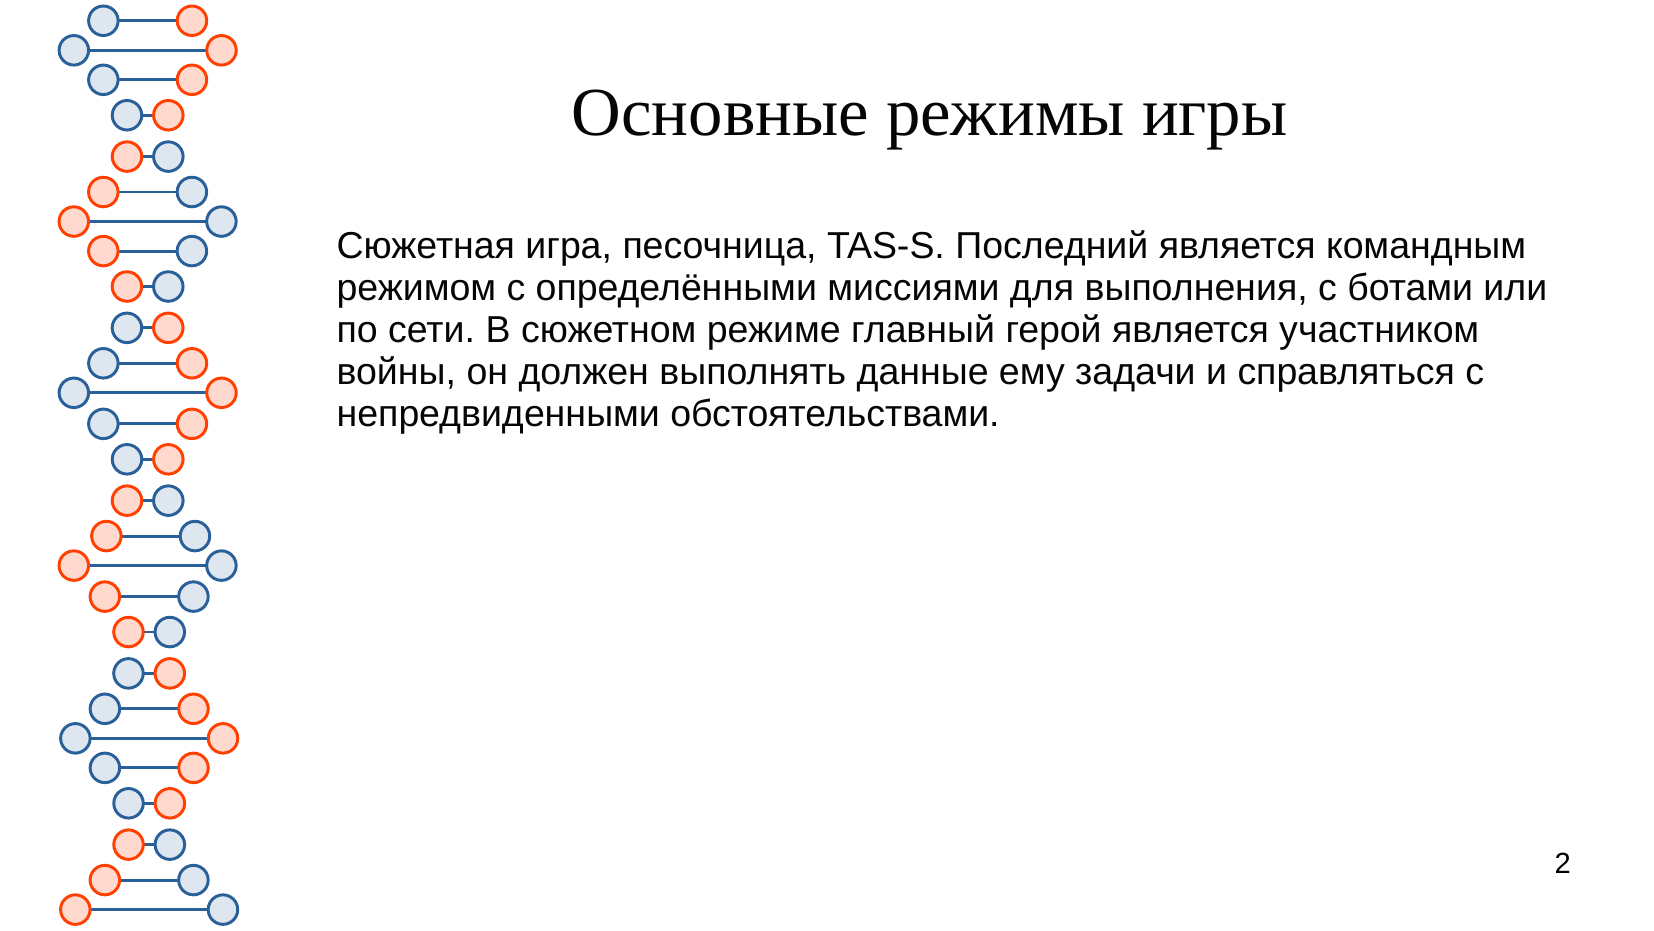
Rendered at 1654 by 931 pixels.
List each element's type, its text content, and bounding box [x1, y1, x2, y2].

list Сюжетная игра, песочница, TAS-S. Последний является командным режимом с определёнными миссиями для выполнения, с ботами или по сети. В сюжетном режиме главный герой является участником войны, он должен выполнять данные ему задачи и справляться с непредвиденными обстоятельствами. [265, 224, 1595, 764]
title Основные режимы игры [265, 35, 1595, 189]
